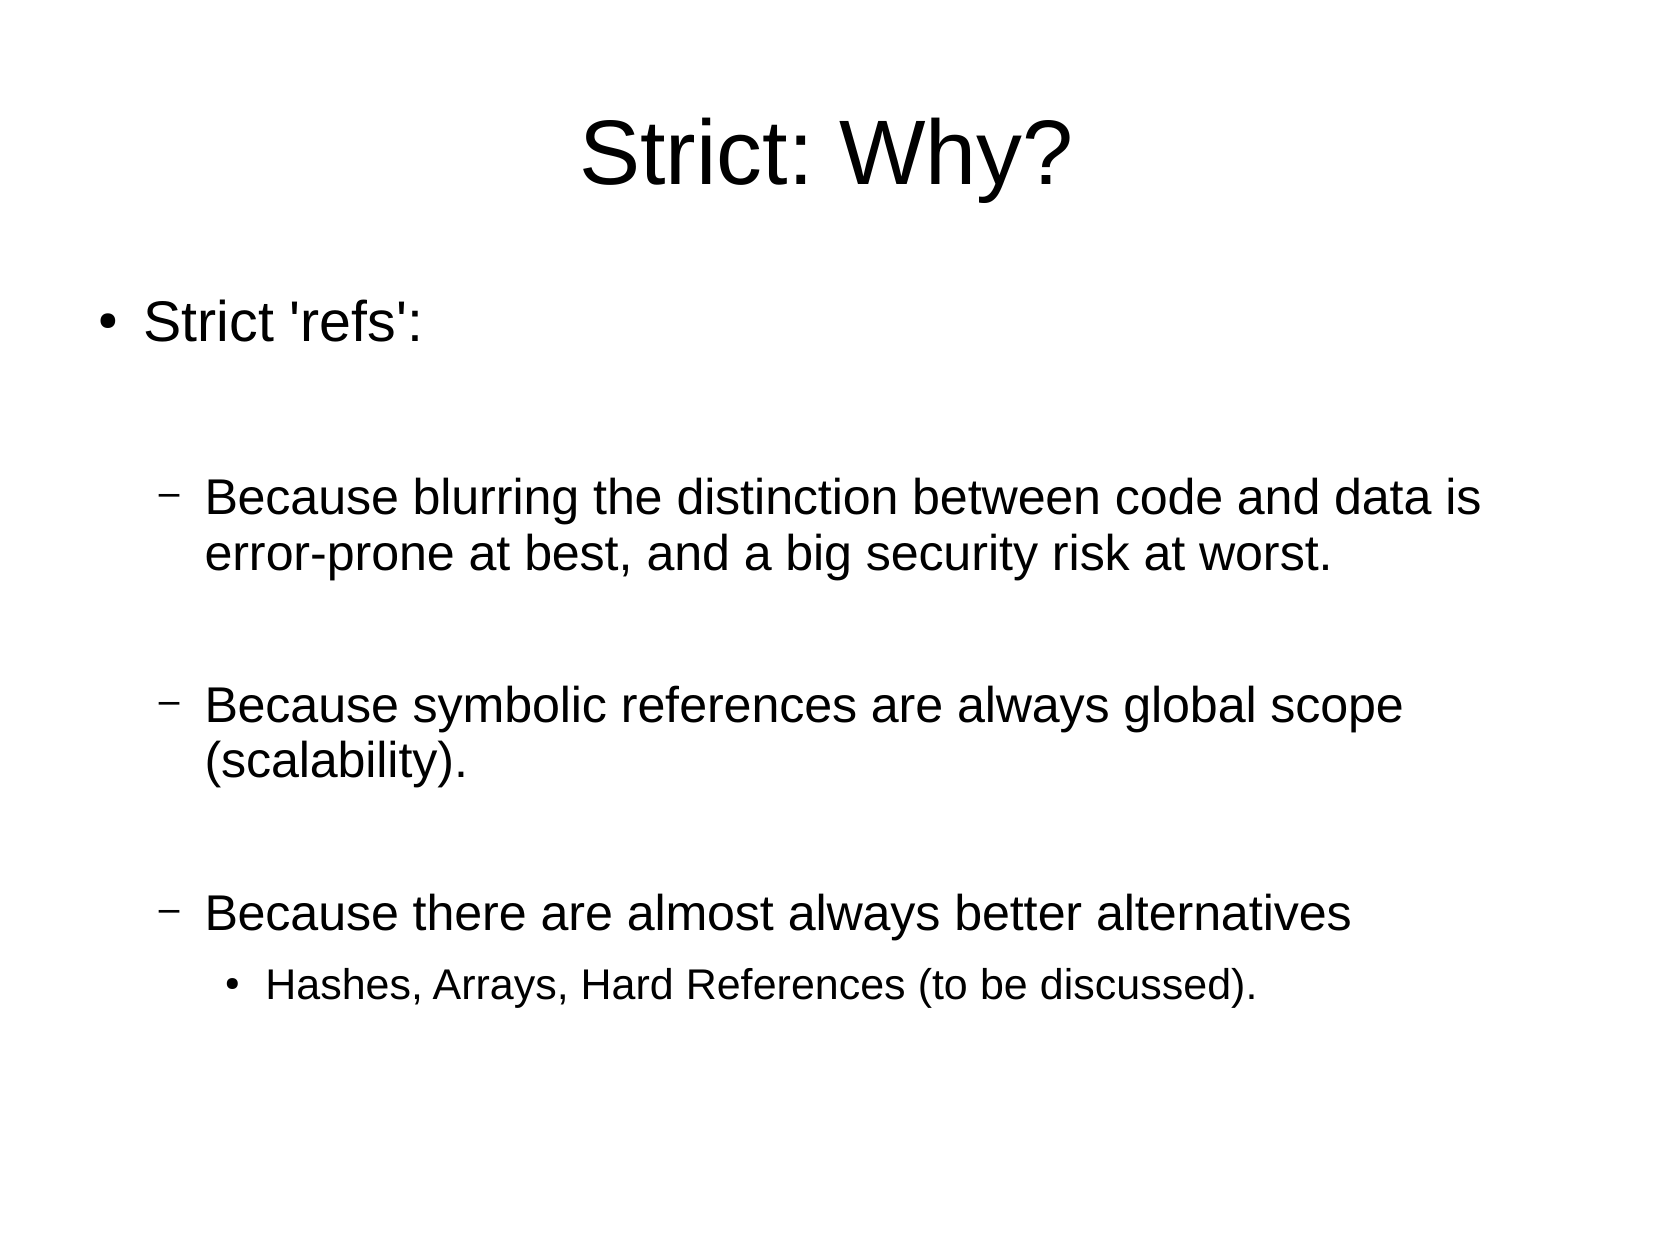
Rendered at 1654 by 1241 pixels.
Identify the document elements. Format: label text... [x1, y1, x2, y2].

title Strict: Why? [82, 49, 1571, 257]
list Strict 'refs': Because blurring the distinction between code and data is error-prone at best, and a big security risk at worst. Because symbolic references are always global scope (scalability). Because there are almost always better alternatives Hashes, Arrays, Hard References (to be discussed). [82, 290, 1571, 1010]
